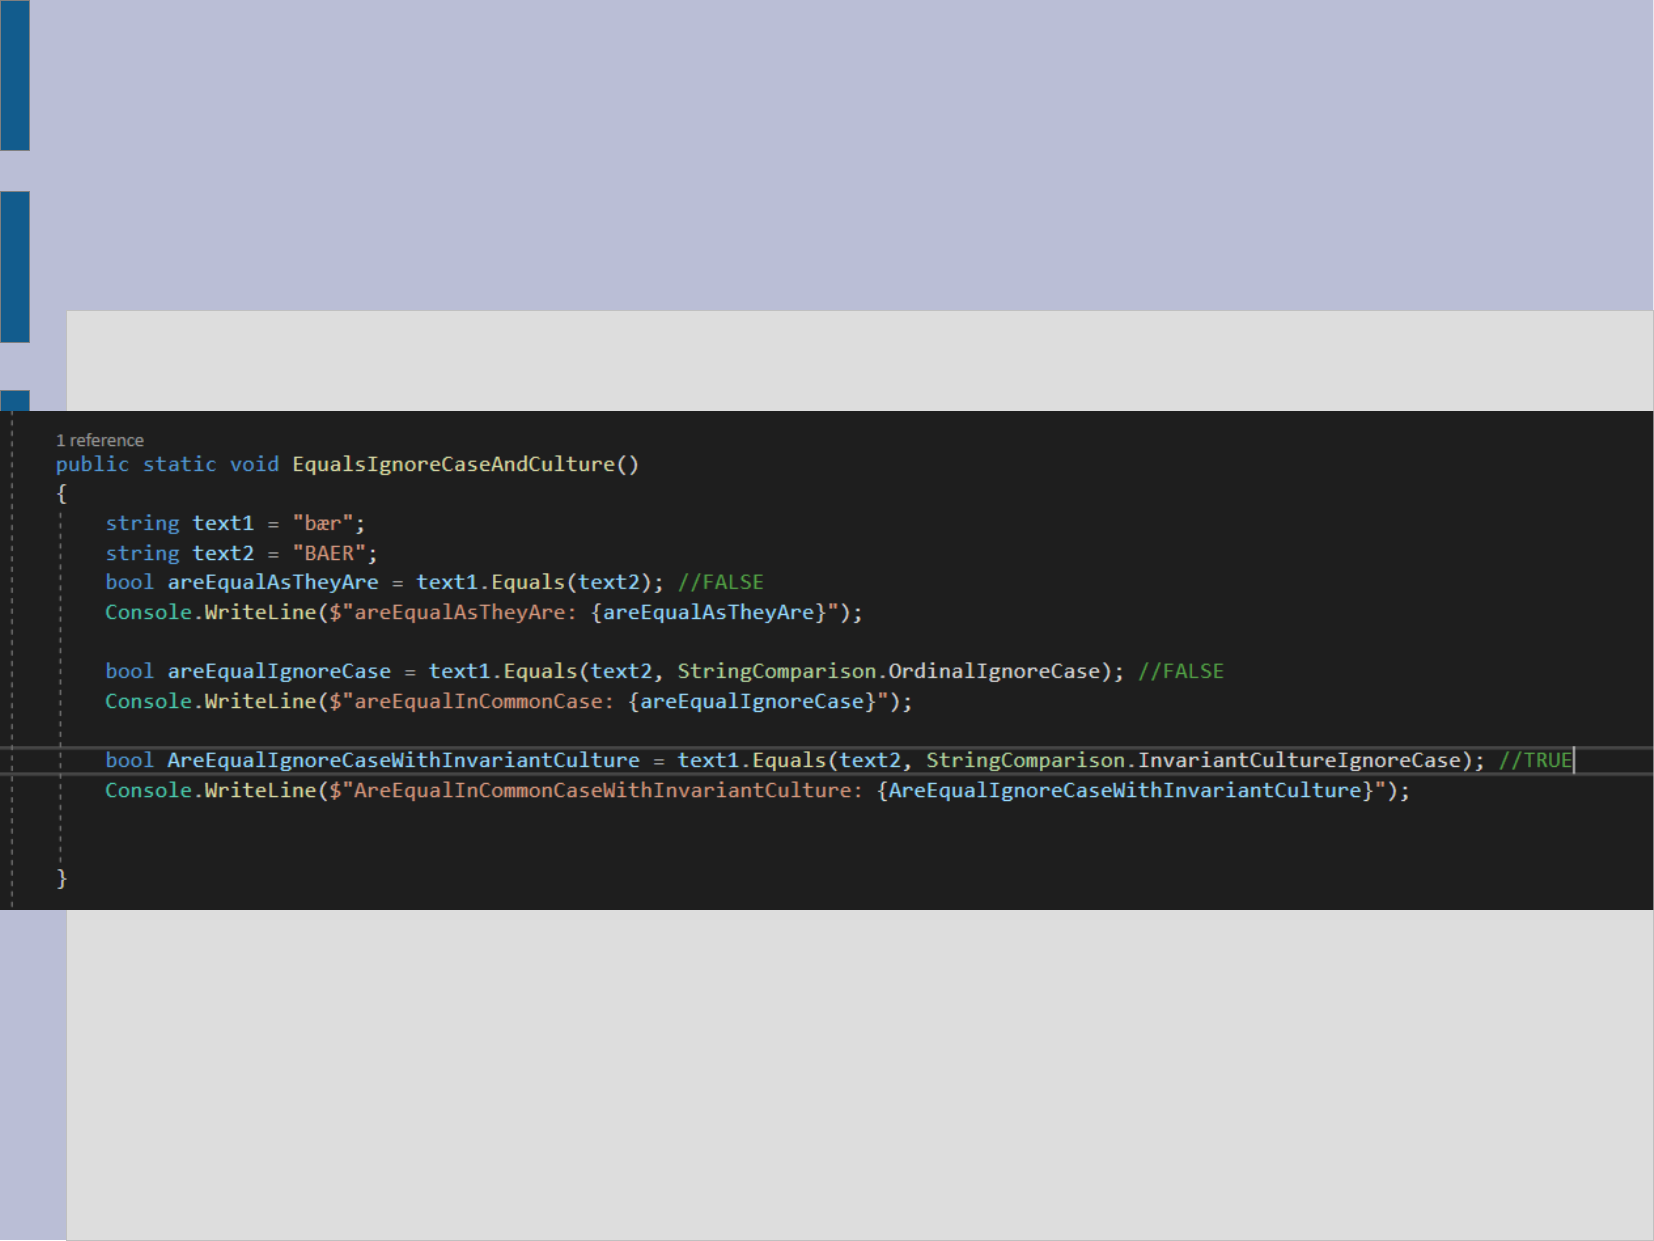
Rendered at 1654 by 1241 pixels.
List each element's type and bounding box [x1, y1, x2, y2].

picture [0, 411, 1654, 910]
